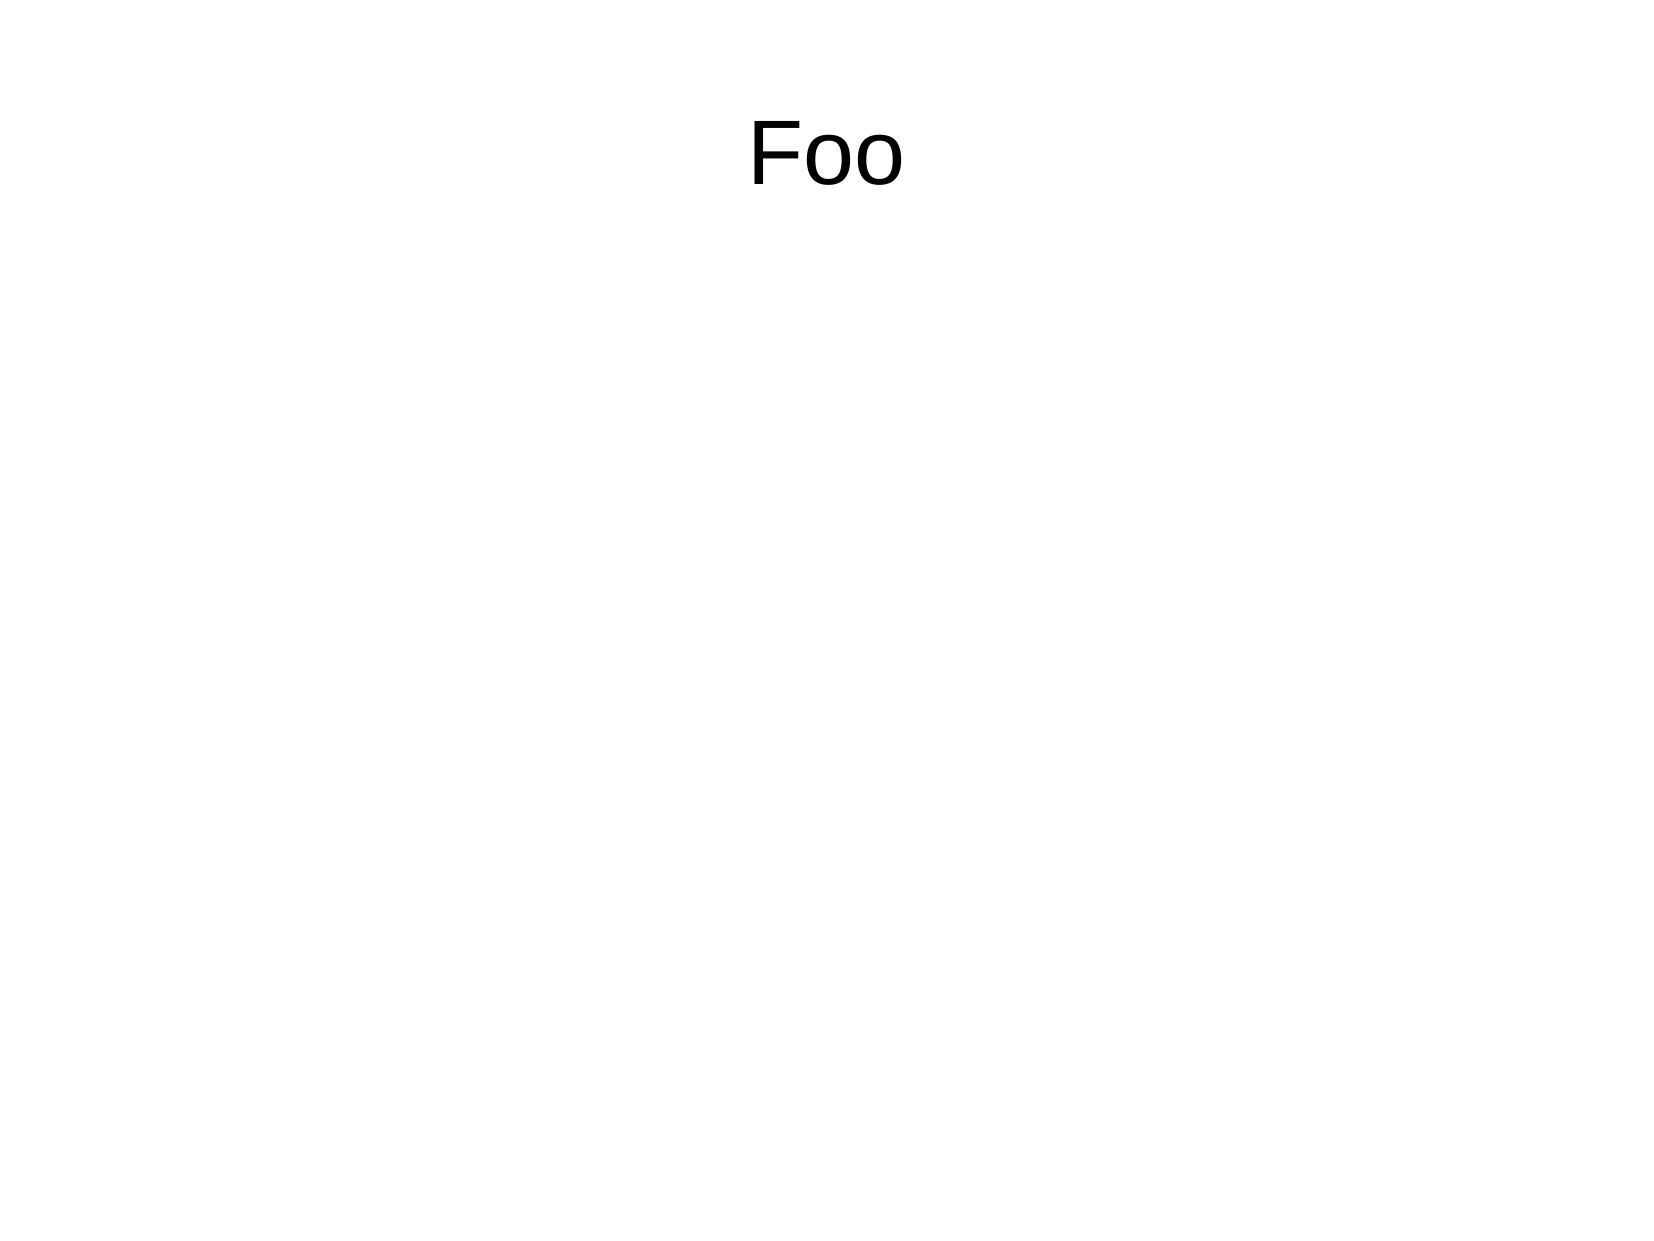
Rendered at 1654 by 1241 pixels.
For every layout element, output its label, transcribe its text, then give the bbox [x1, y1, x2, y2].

title Foo [82, 49, 1571, 257]
